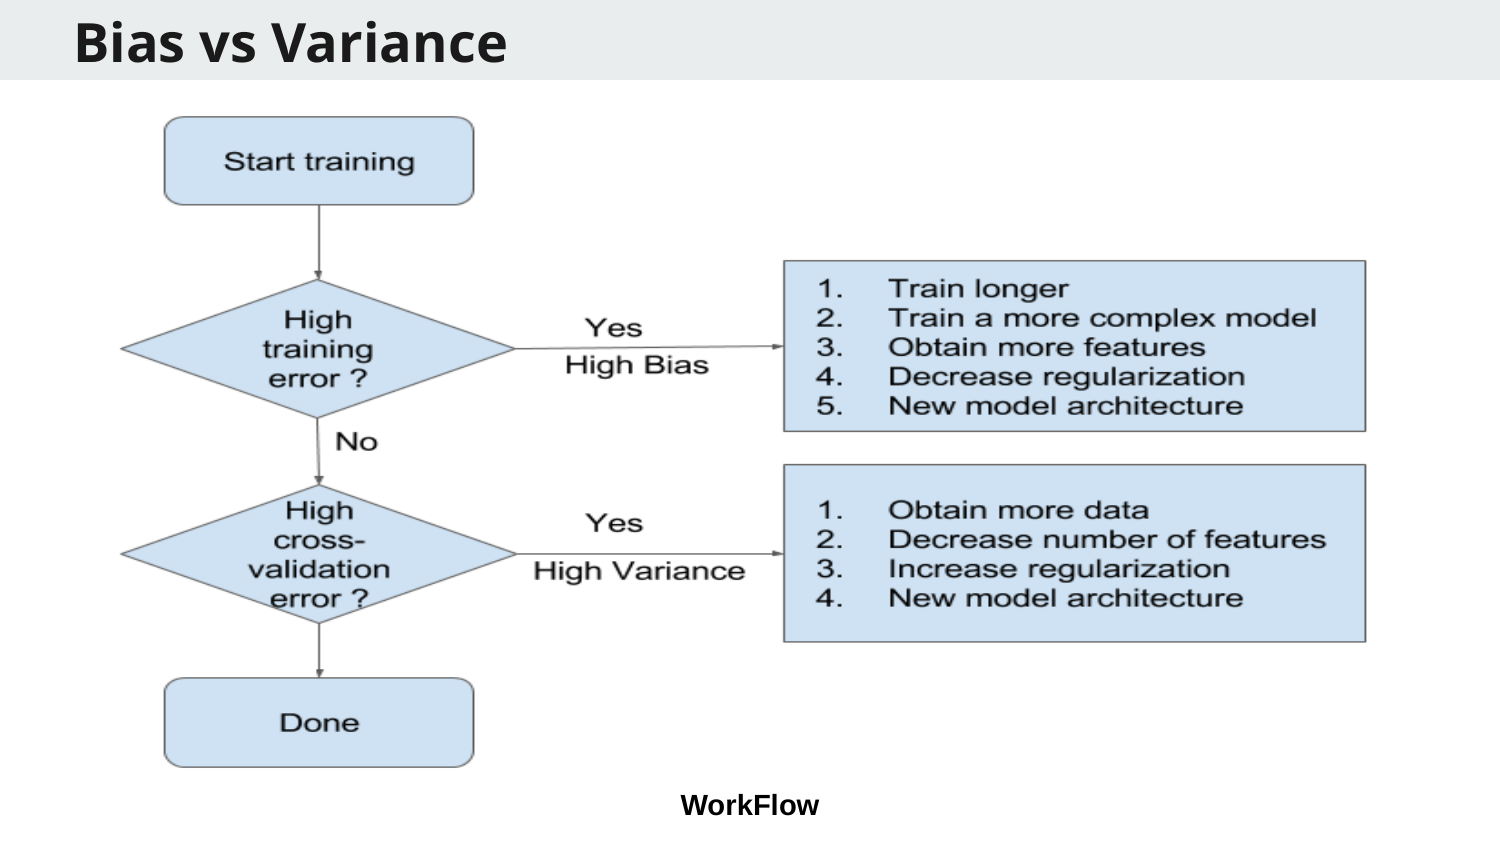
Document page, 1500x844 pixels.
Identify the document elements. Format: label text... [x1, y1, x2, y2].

picture [77, 83, 1423, 770]
title Bias vs Variance [58, 0, 1320, 82]
text_box WorkFlow [68, 770, 1432, 824]
